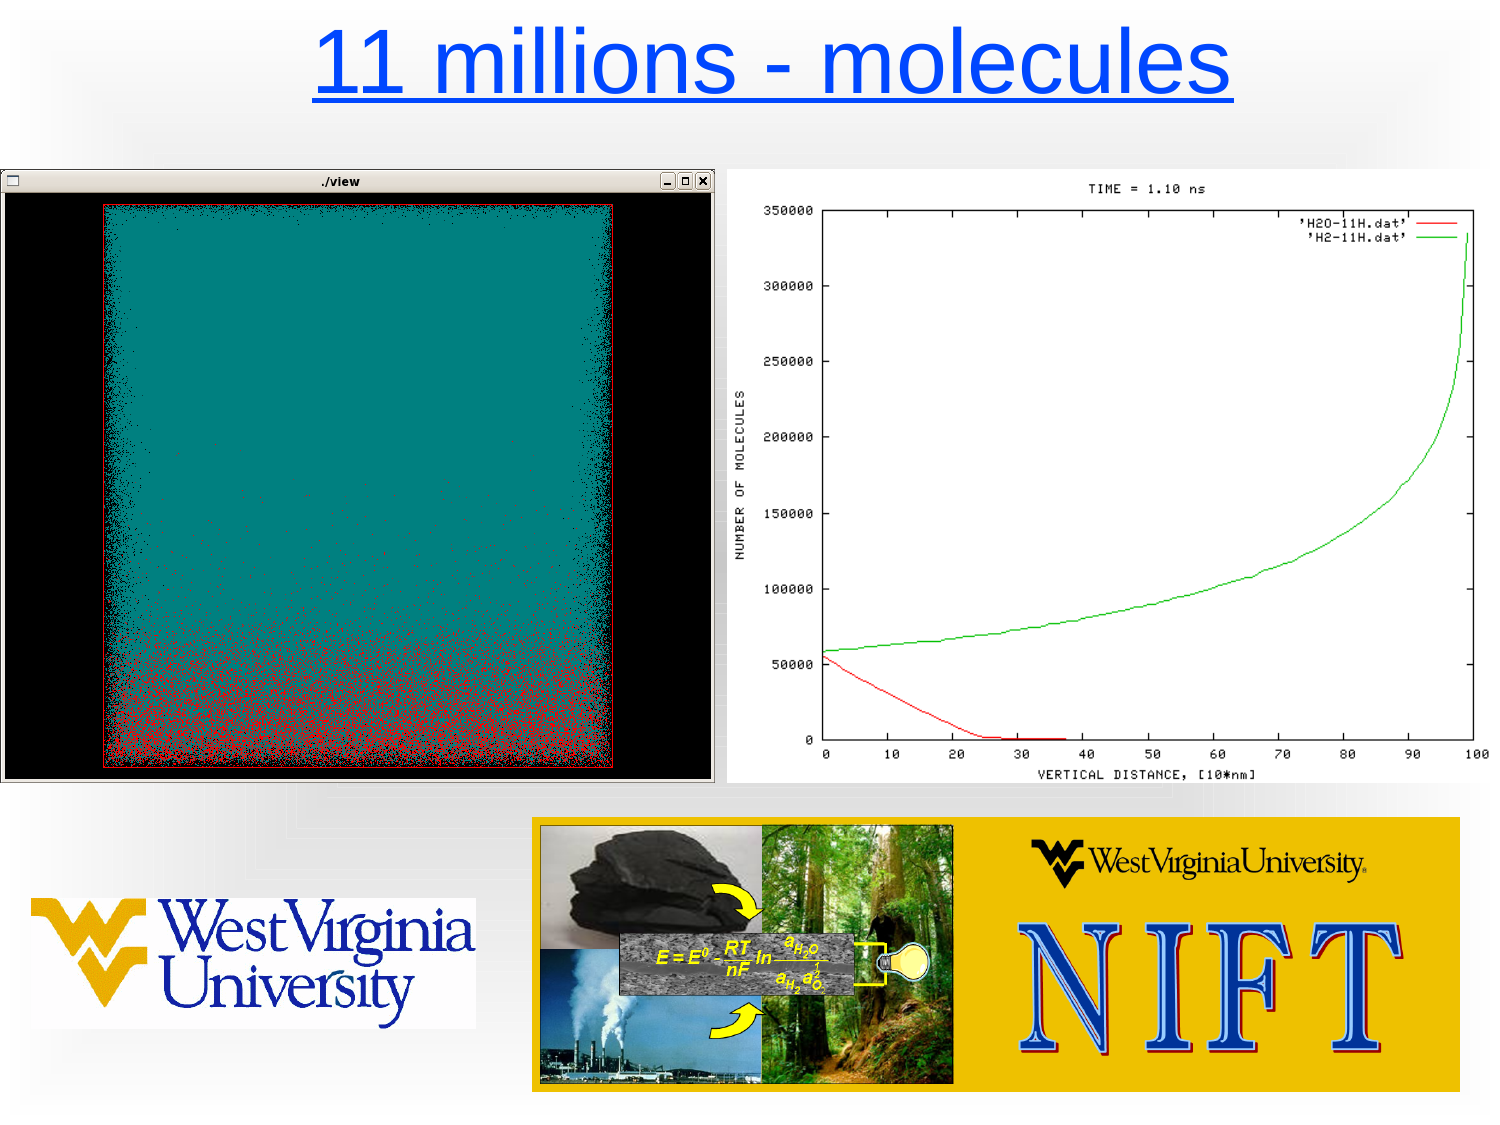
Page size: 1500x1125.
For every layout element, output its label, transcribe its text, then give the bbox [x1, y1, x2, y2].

picture [0, 169, 715, 783]
picture [727, 169, 1497, 783]
title 11 millions - molecules [135, 10, 1411, 113]
picture [532, 817, 1460, 1092]
